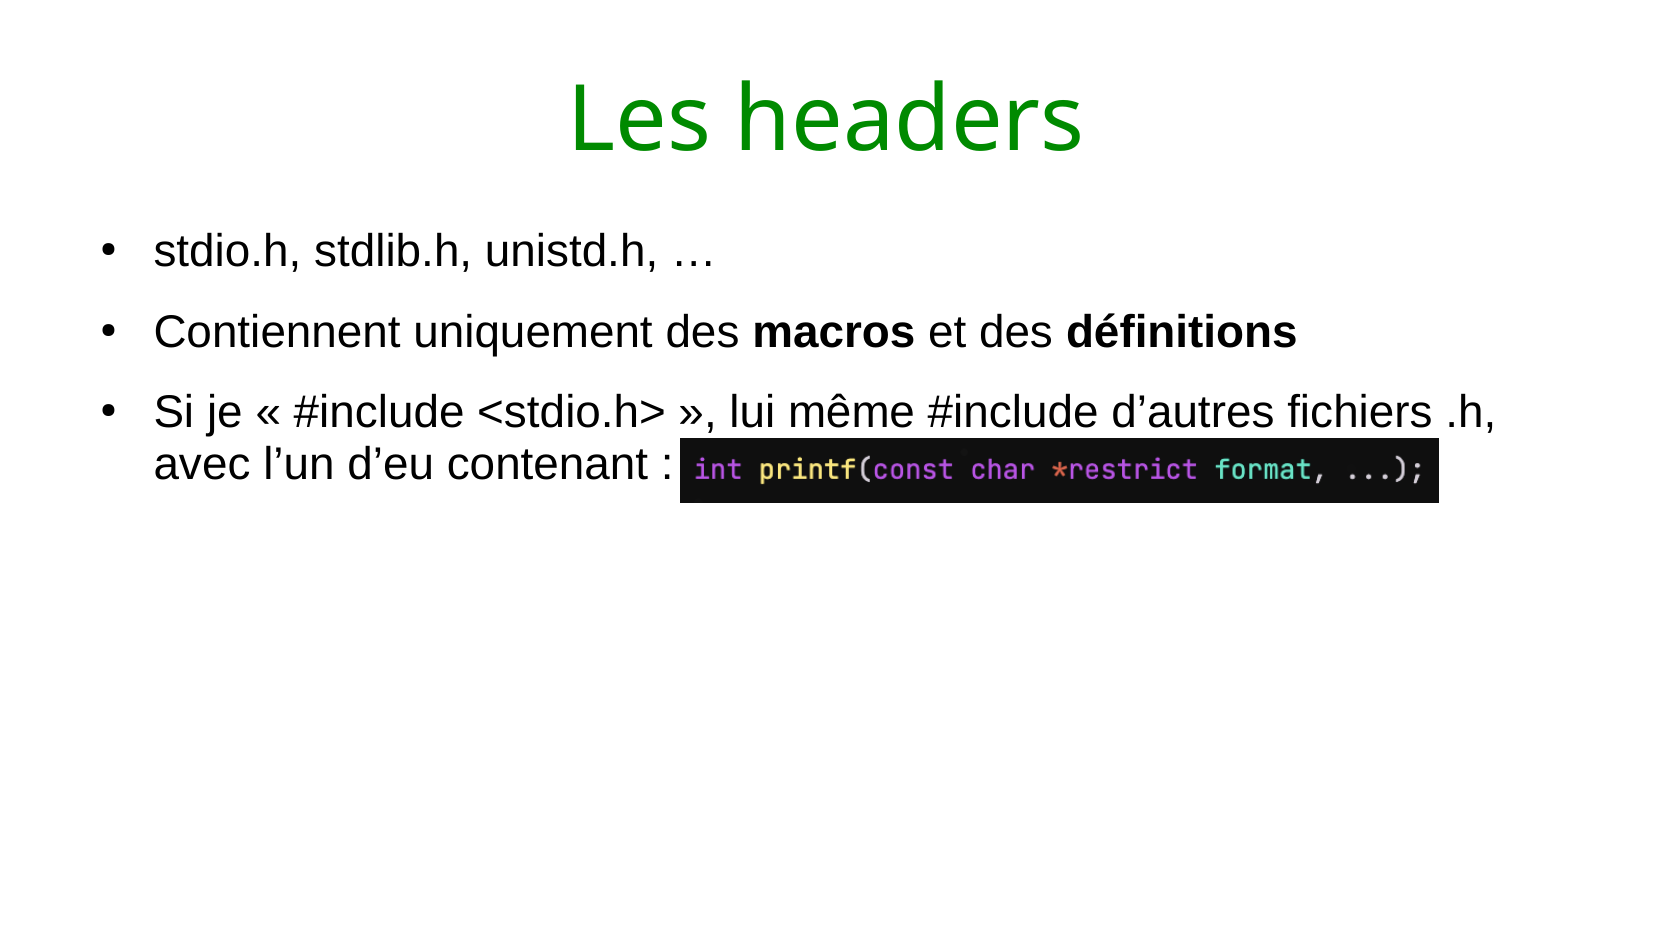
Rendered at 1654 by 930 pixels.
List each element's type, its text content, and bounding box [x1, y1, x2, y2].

title Les headers [82, 37, 1571, 193]
list stdio.h, stdlib.h, unistd.h, … Contiennent uniquement des macros et des définitions Si je « #include <stdio.h> », lui même #include d’autres fichiers .h, avec l’un d’eu contenant : [82, 224, 1571, 900]
picture [680, 438, 1439, 503]
